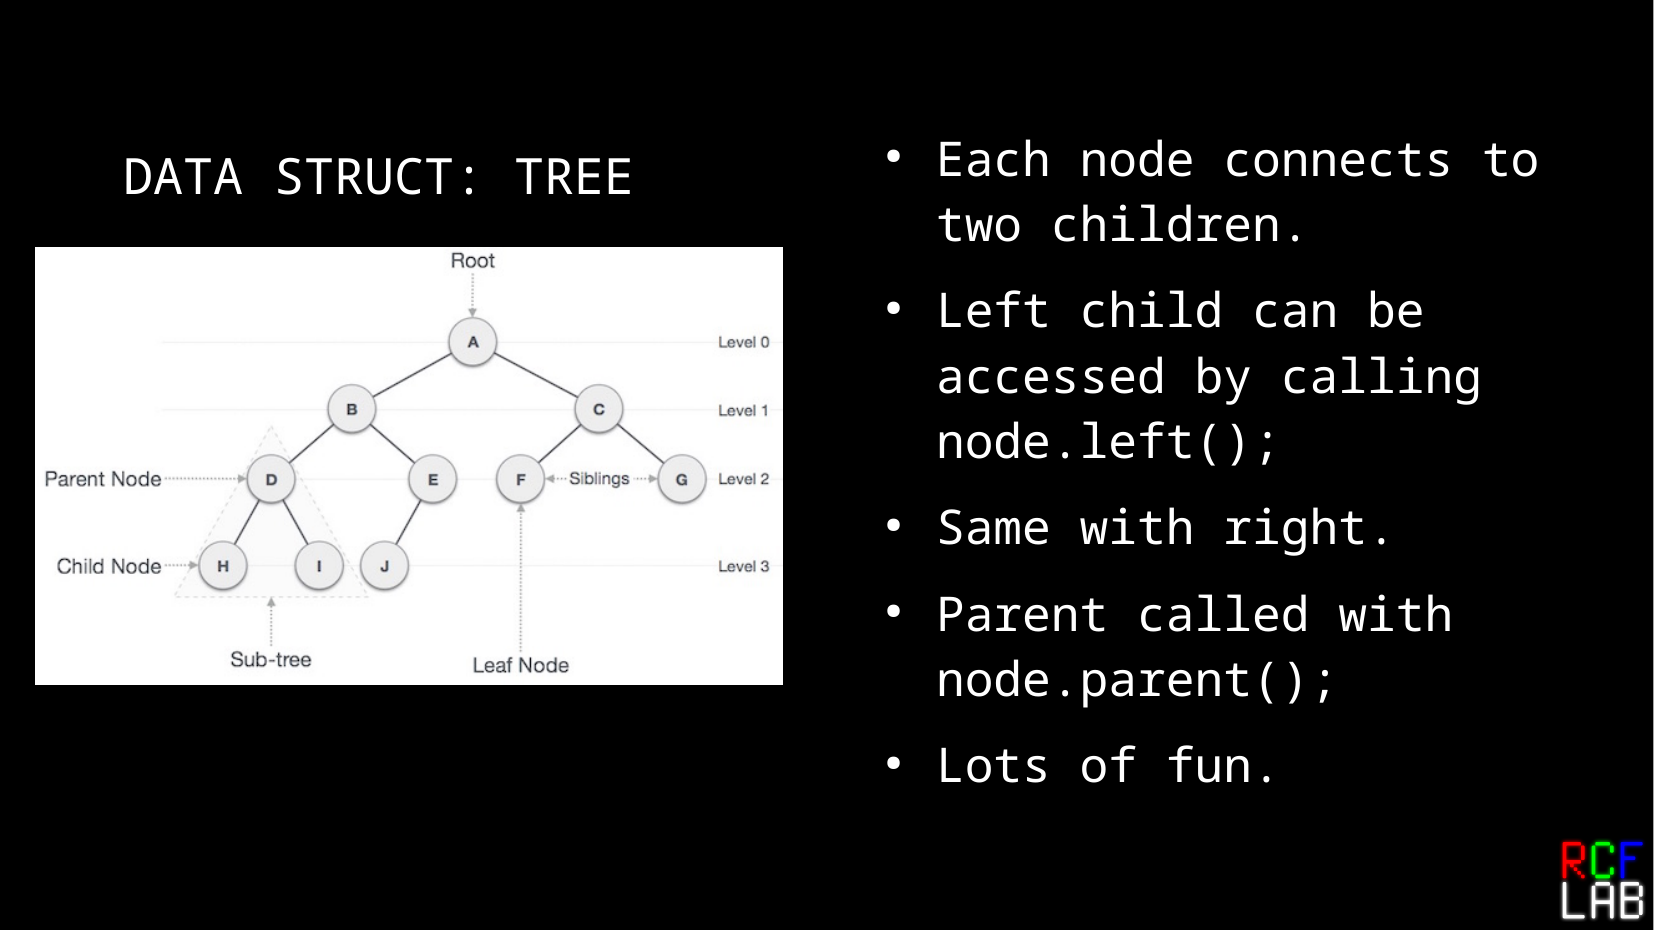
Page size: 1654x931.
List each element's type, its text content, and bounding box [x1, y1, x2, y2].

picture [1559, 838, 1646, 922]
list DATA STRUCT: TREE [124, 125, 839, 225]
picture [35, 247, 783, 686]
list Each node connects to two children. Left child can be accessed by calling node.left(); Same with right. Parent called with node.parent(); Lots of fun. [868, 124, 1583, 804]
